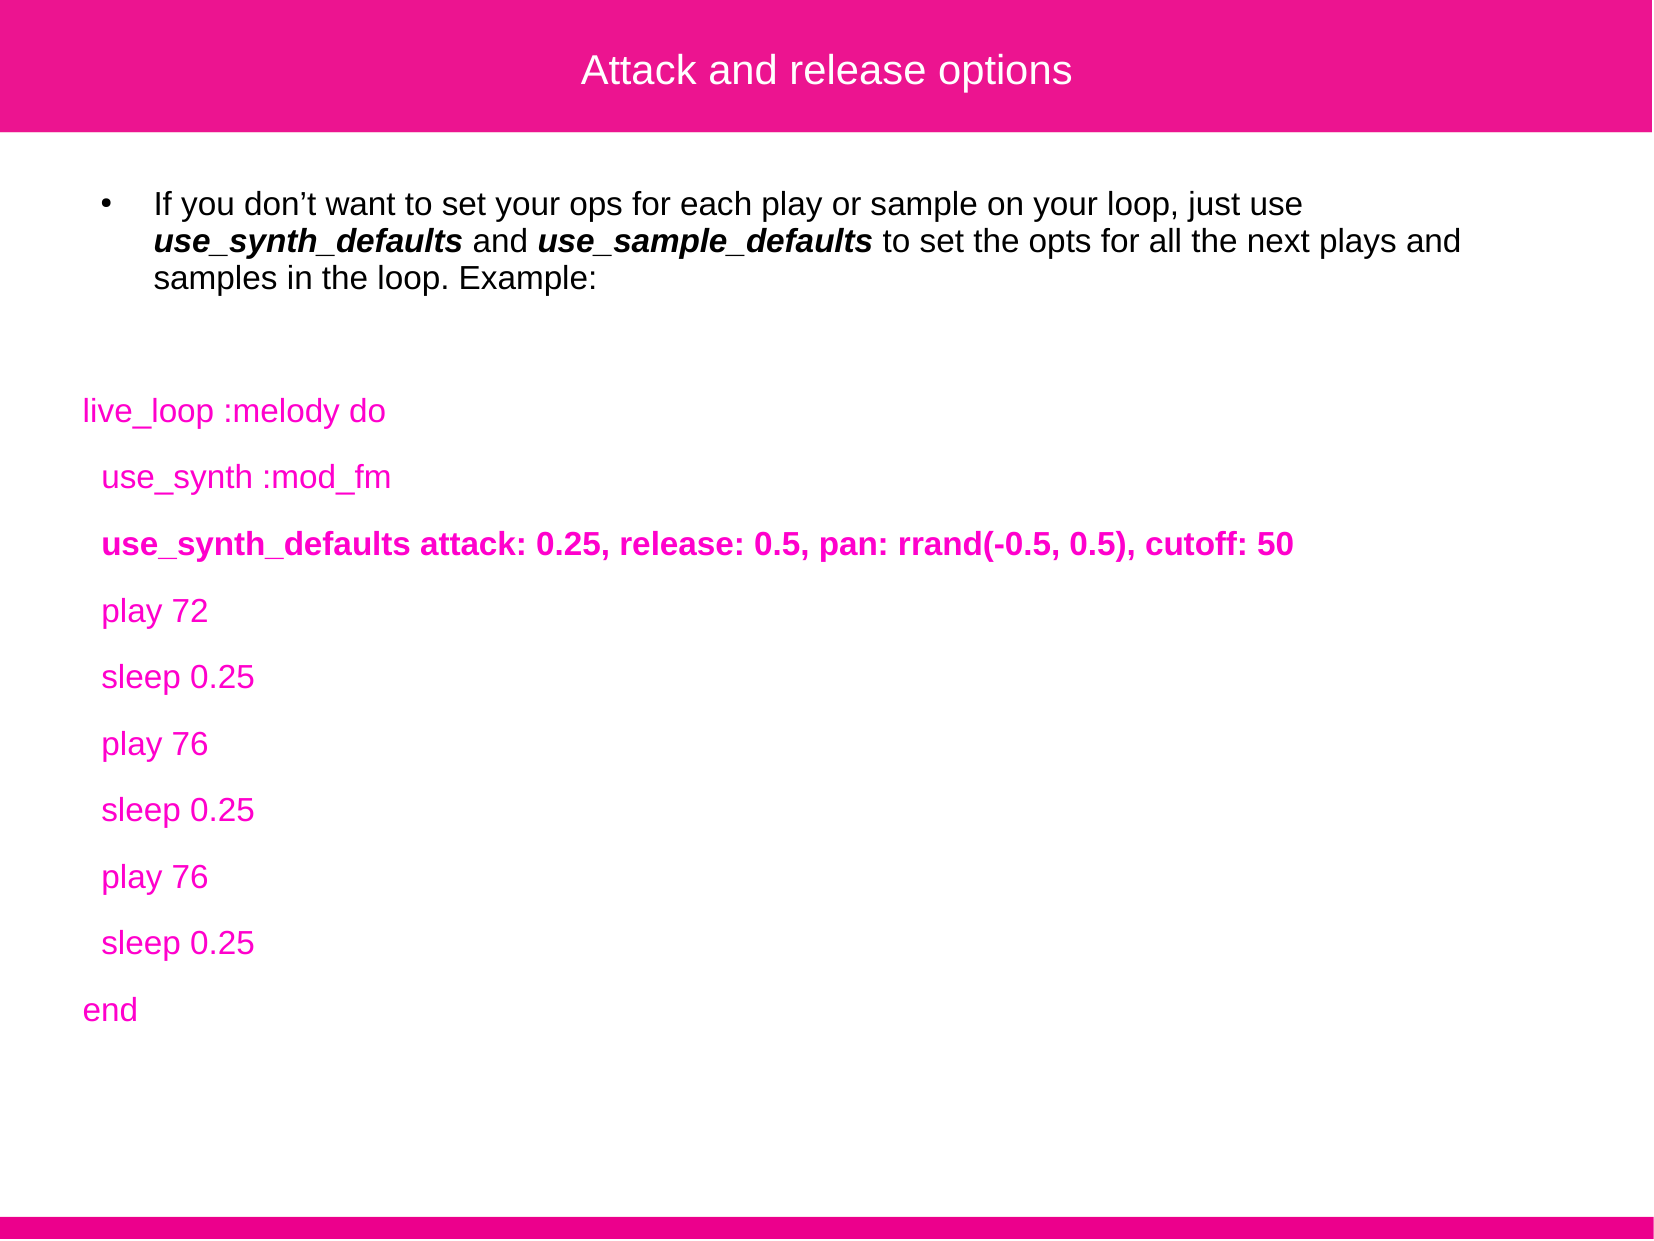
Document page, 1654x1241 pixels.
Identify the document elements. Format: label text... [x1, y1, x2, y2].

picture [0, 0, 1654, 1241]
title Attack and release options [82, 46, 1572, 94]
list If you don’t want to set your ops for each play or sample on your loop, just use use_synth_defaults and use_sample_defaults to set the opts for all the next plays and samples in the loop. Example: live_loop :melody do use_synth :mod_fm use_synth_defaults attack: 0.25, release: 0.5, pan: rrand(-0.5, 0.5), cutoff: 50 play 72 sleep 0.25 play 76 sleep 0.25 play 76 sleep 0.25 end [82, 185, 1571, 1081]
